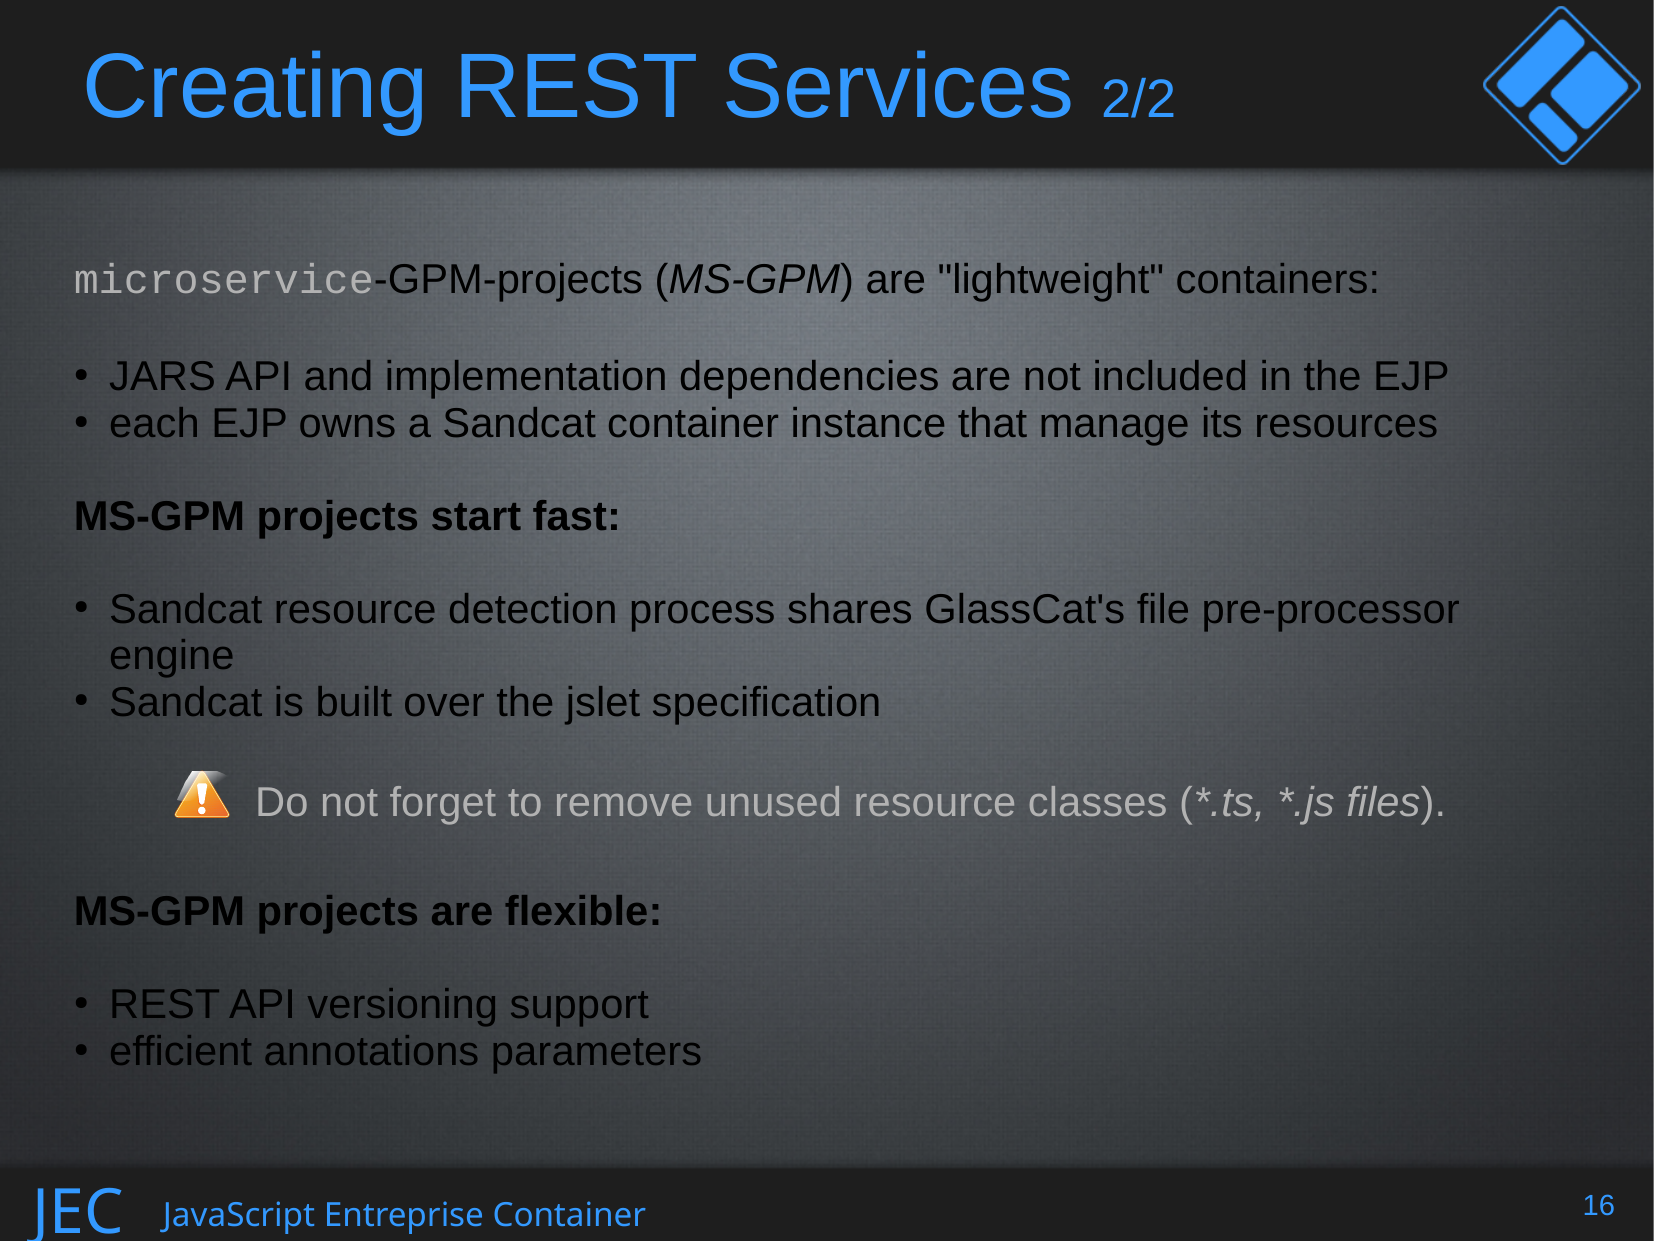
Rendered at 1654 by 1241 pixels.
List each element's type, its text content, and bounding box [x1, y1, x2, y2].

text_box Do not forget to remove unused resource classes (*.ts, *.js files). [240, 771, 1489, 845]
text_box JavaScript Entreprise Container [148, 1183, 651, 1241]
text_box MS-GPM projects are flexible: REST API versioning support efficient annotations parameters [59, 880, 1595, 1099]
text_box JEC [17, 1159, 149, 1241]
picture [0, 0, 1654, 1241]
title Creating REST Services 2/2 [82, 23, 1441, 147]
text_box 16 [744, 1181, 1630, 1229]
text_box microservice-GPM-projects (MS-GPM) are "lightweight" containers: JARS API and implementation dependencies are not included in the EJP each EJP owns a Sandcat container instance that manage its resources MS-GPM projects start fast: Sandcat resource detection process shares GlassCat's file pre-processor engine Sandcat is built over the jslet specification [59, 248, 1595, 828]
